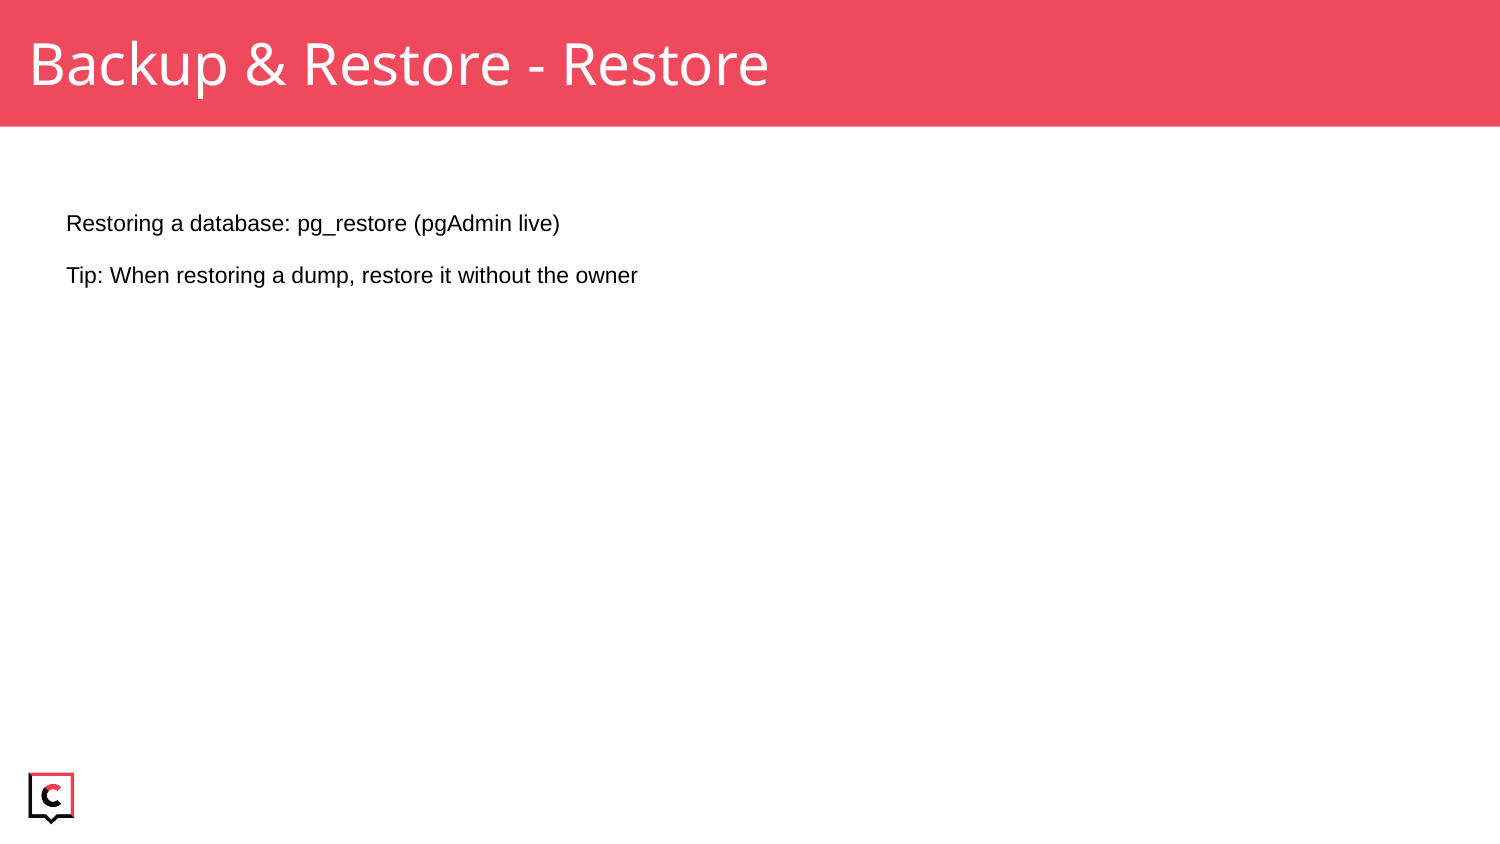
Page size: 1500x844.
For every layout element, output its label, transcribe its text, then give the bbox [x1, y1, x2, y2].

title Backup & Restore - Restore [13, 12, 1412, 107]
picture [19, 764, 82, 830]
list Restoring a database: pg_restore (pgAdmin live) Tip: When restoring a dump, restore it without the owner [51, 189, 1449, 750]
